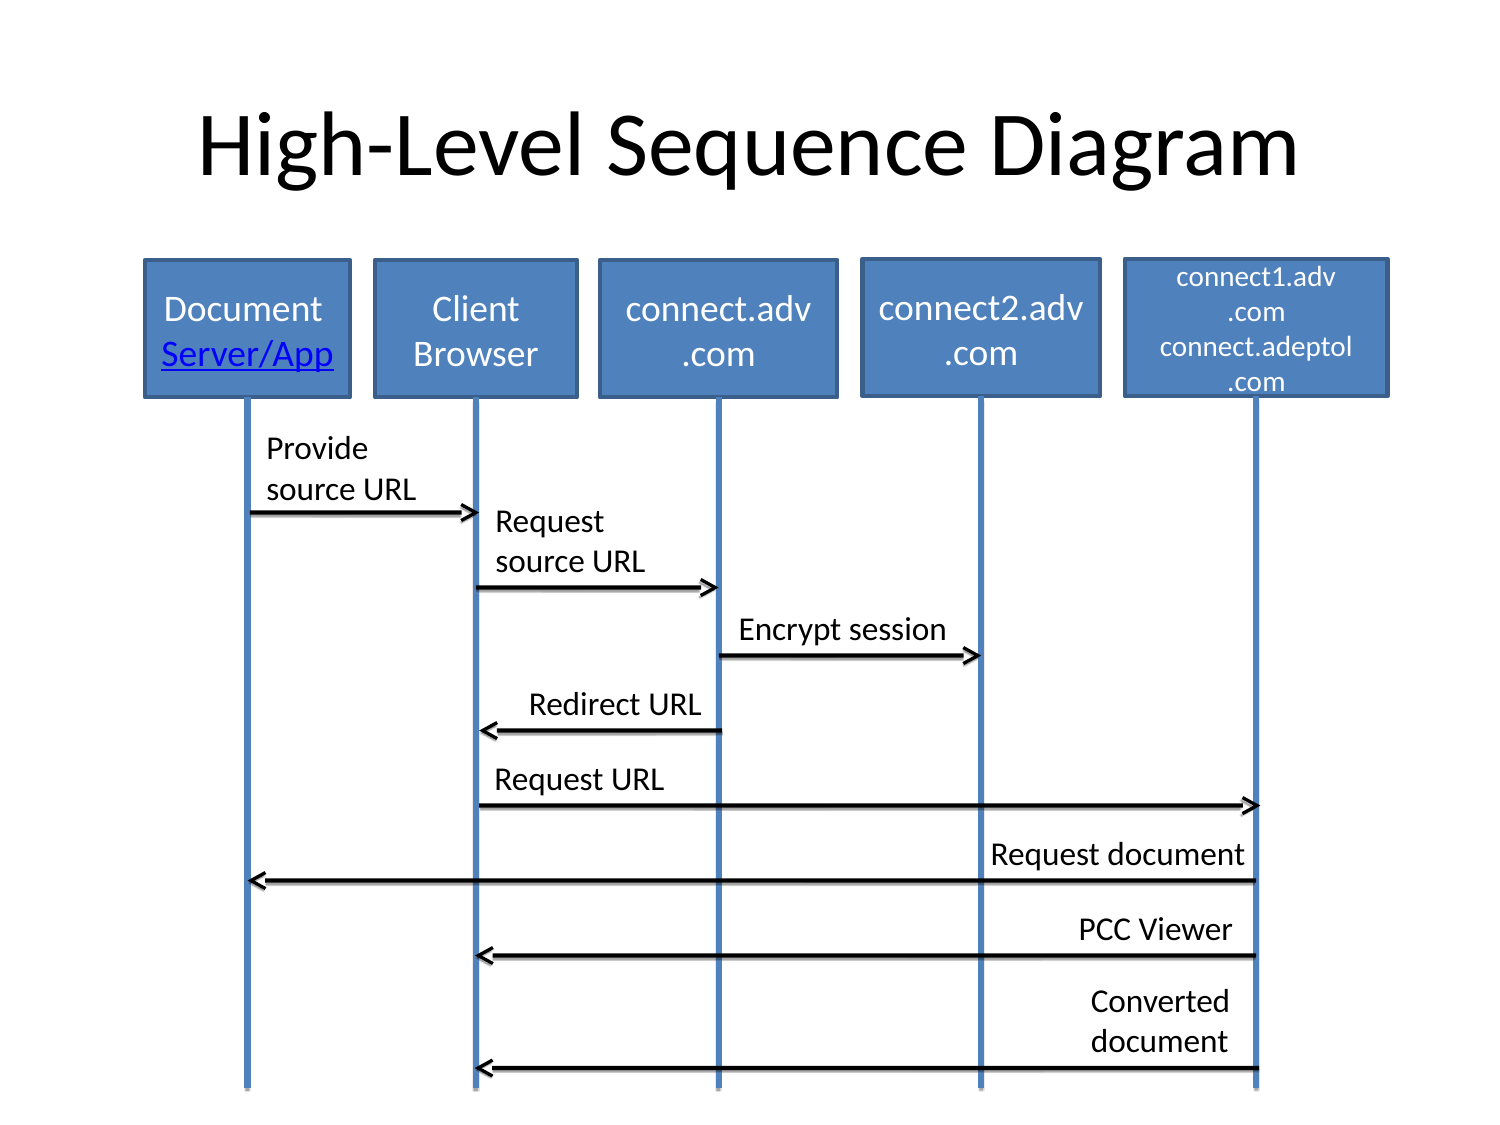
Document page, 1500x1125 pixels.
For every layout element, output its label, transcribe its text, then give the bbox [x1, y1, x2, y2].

text_box Encrypt session [723, 599, 963, 653]
text_box Request document [975, 824, 1261, 880]
text_box connect.adv .com [599, 259, 838, 398]
text_box Request URL [479, 749, 680, 805]
text_box Document Server/App [145, 259, 350, 398]
text_box connect1.adv .com connect.adeptol .com [1125, 258, 1388, 397]
text_box Request source URL [480, 491, 661, 587]
text_box Client Browser [374, 259, 577, 398]
text_box PCC Viewer [1063, 899, 1249, 953]
text_box Redirect URL [514, 674, 717, 728]
title High-Level Sequence Diagram [75, 45, 1425, 233]
text_box Converted document [1076, 972, 1246, 1065]
text_box connect2.adv .com [862, 258, 1100, 397]
text_box Provide source URL [251, 419, 432, 510]
